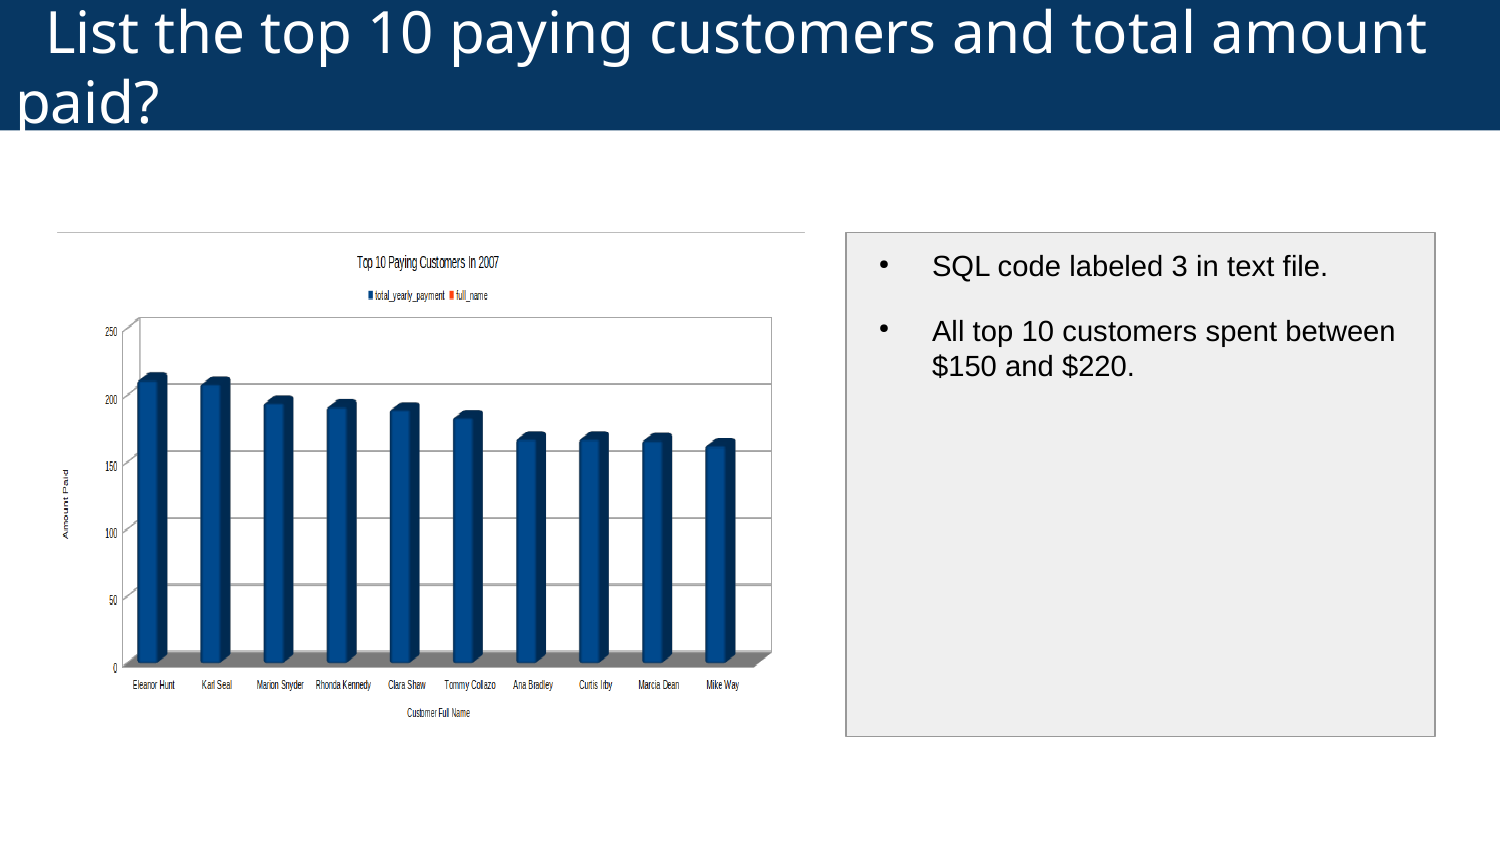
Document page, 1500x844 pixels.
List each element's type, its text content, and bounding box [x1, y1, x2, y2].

picture [50, 232, 805, 740]
list SQL code labeled 3 in text file. All top 10 customers spent between $150 and $220. [846, 232, 1436, 737]
title List the top 10 paying customers and total amount paid? [0, 0, 1500, 131]
